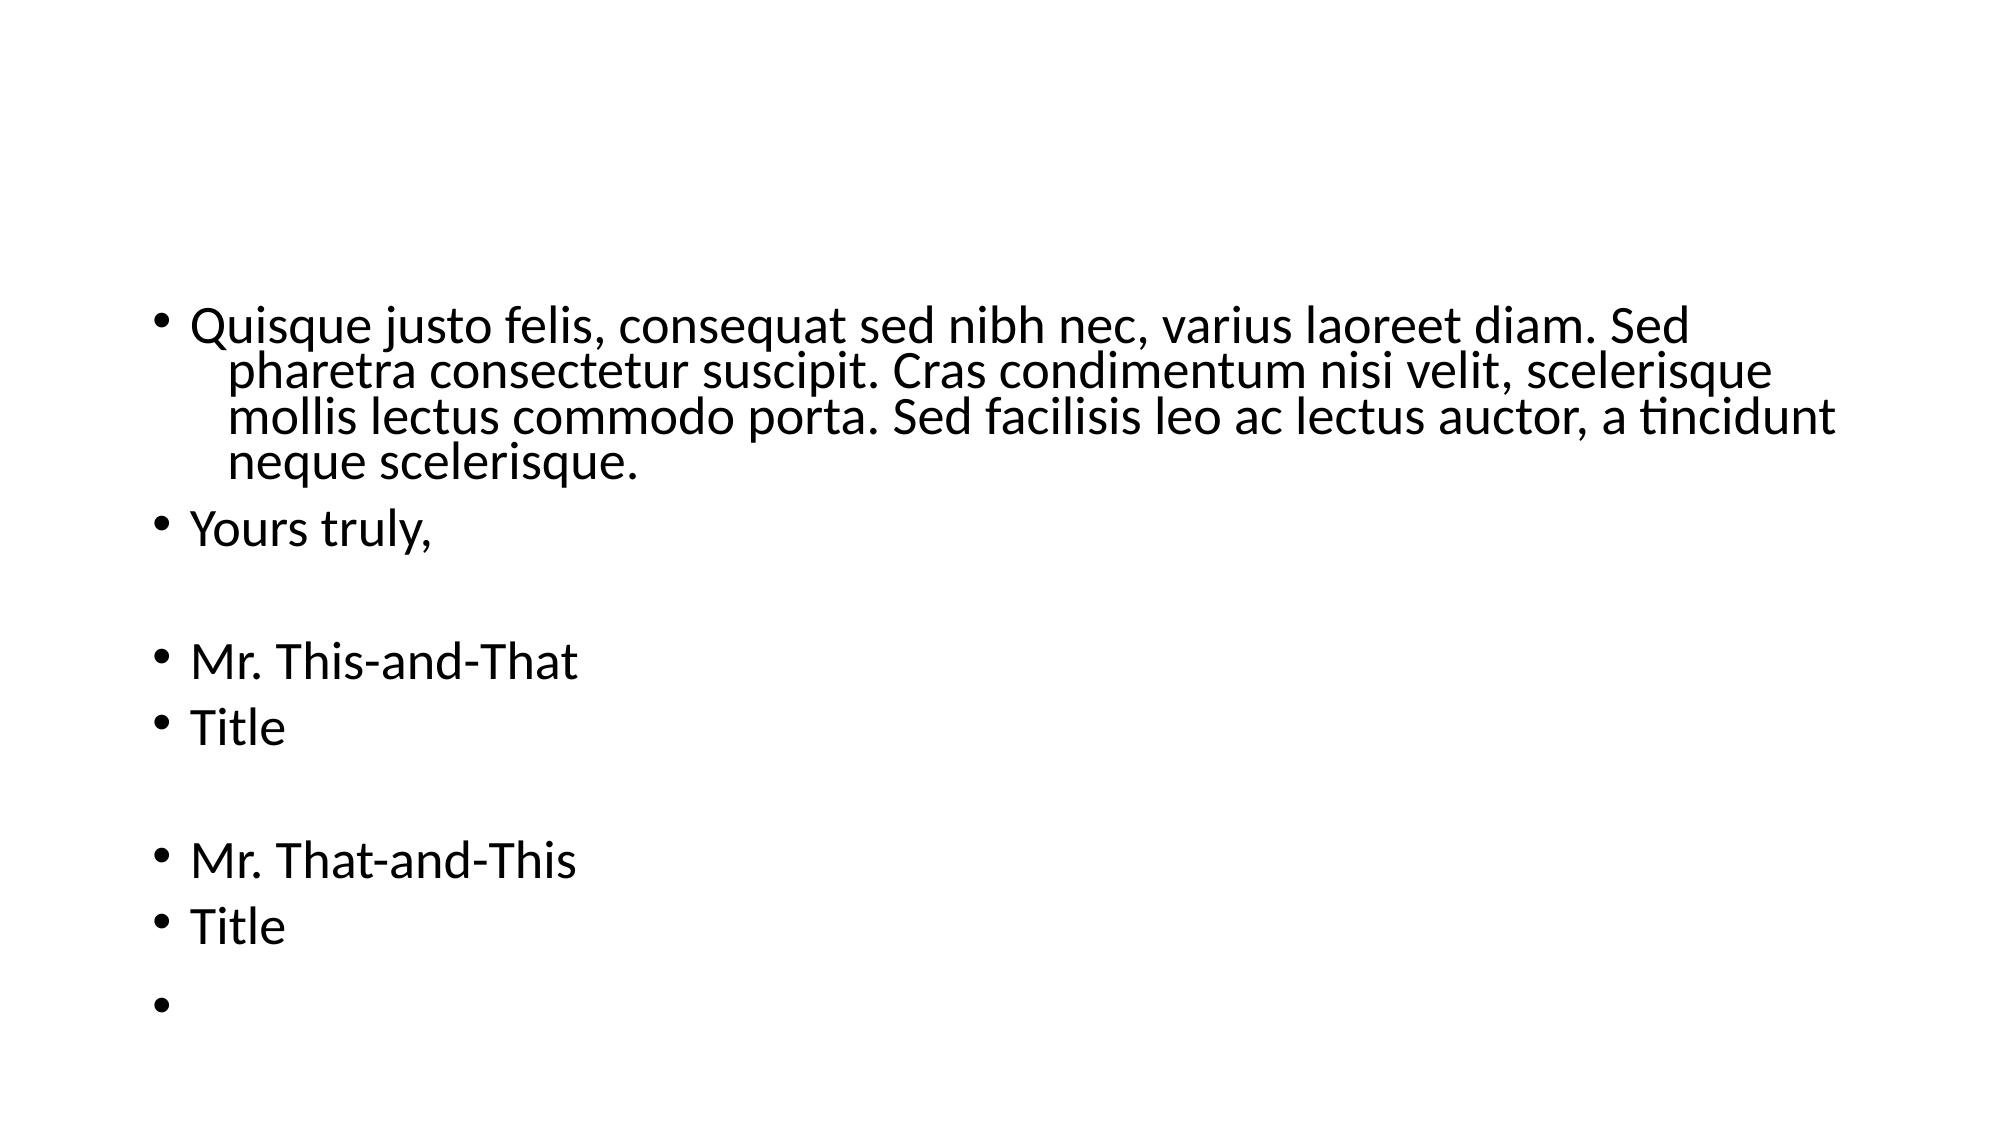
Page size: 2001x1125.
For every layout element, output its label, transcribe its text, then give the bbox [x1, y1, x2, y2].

list Quisque justo felis, consequat sed nibh nec, varius laoreet diam. Sed pharetra consectetur suscipit. Cras condimentum nisi velit, scelerisque mollis lectus commodo porta. Sed facilisis leo ac lectus auctor, a tincidunt neque scelerisque. Yours truly, Mr. This-and-That Title Mr. That-and-This Title [137, 299, 1863, 1014]
